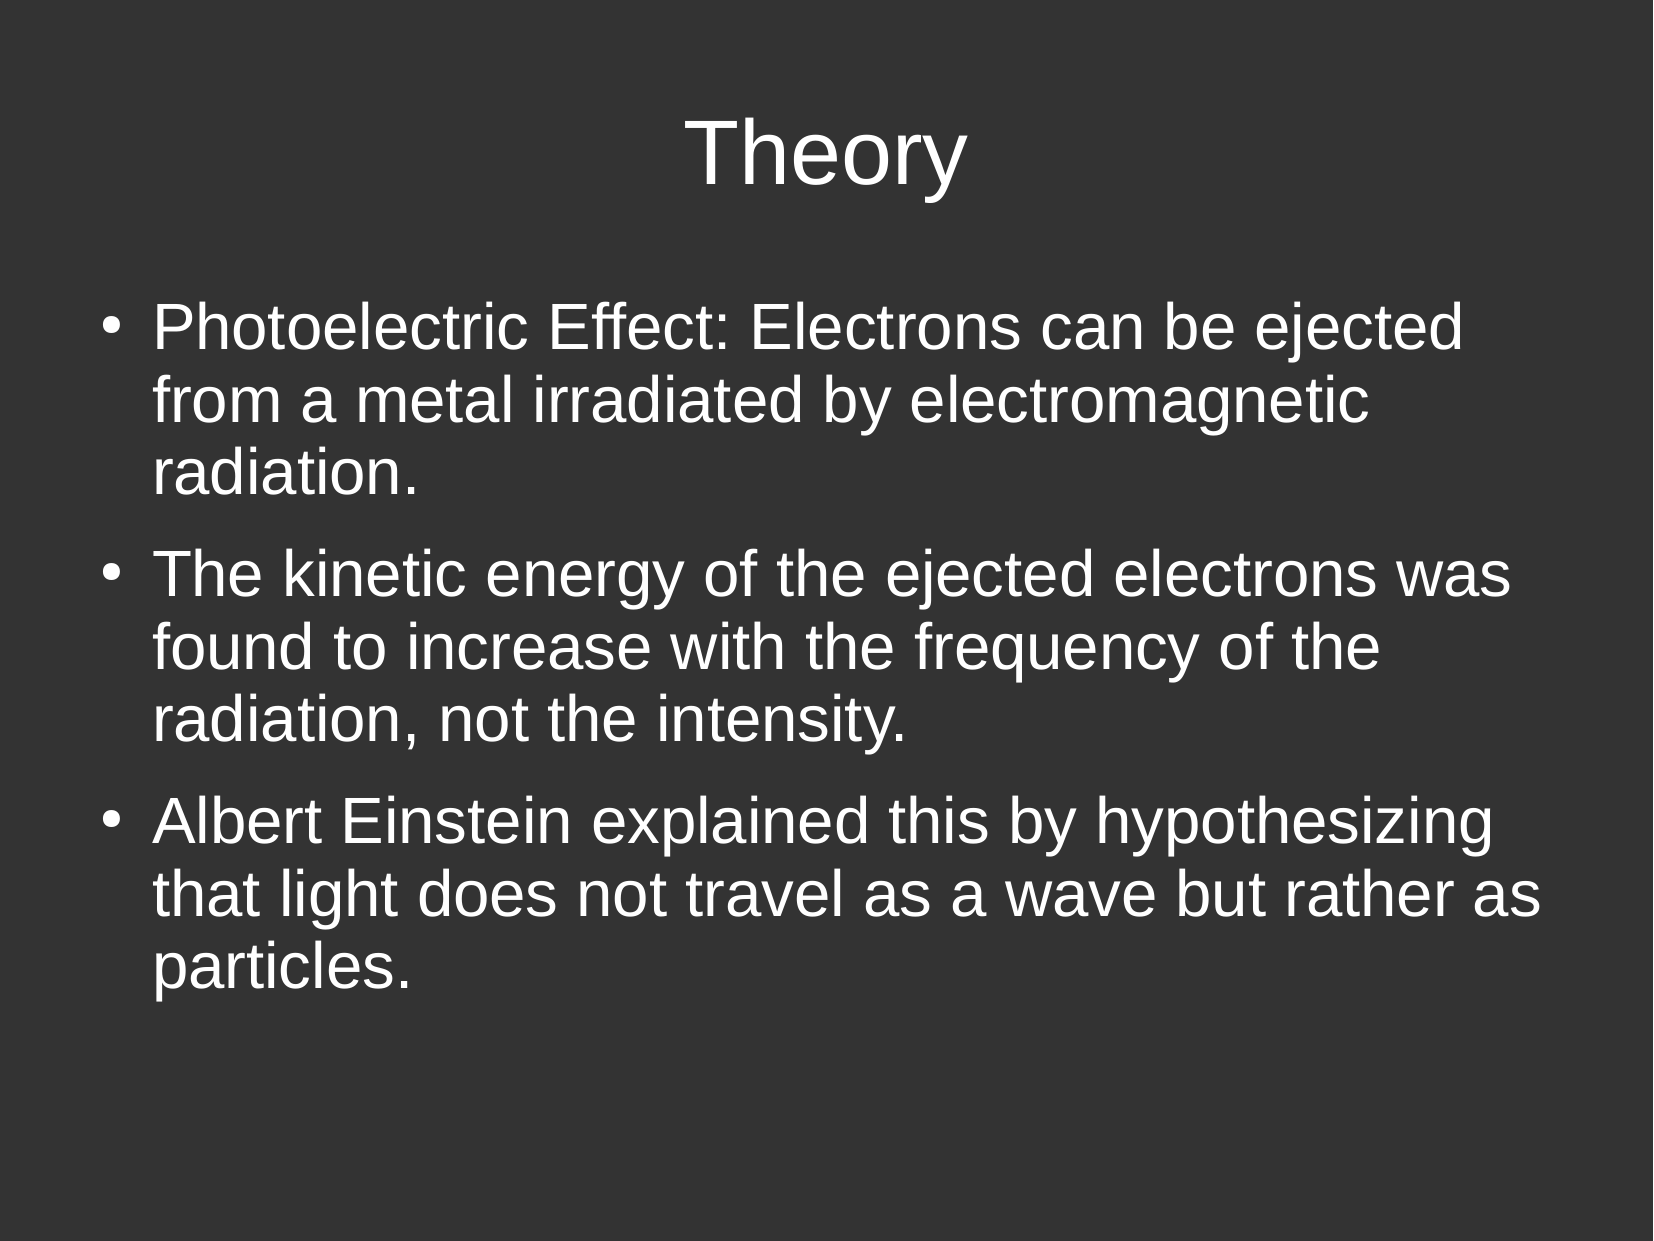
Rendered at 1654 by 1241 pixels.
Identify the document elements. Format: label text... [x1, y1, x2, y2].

list Photoelectric Effect: Electrons can be ejected from a metal irradiated by electromagnetic radiation. The kinetic energy of the ejected electrons was found to increase with the frequency of the radiation, not the intensity. Albert Einstein explained this by hypothesizing that light does not travel as a wave but rather as particles. [82, 290, 1571, 1010]
title Theory [82, 49, 1571, 257]
